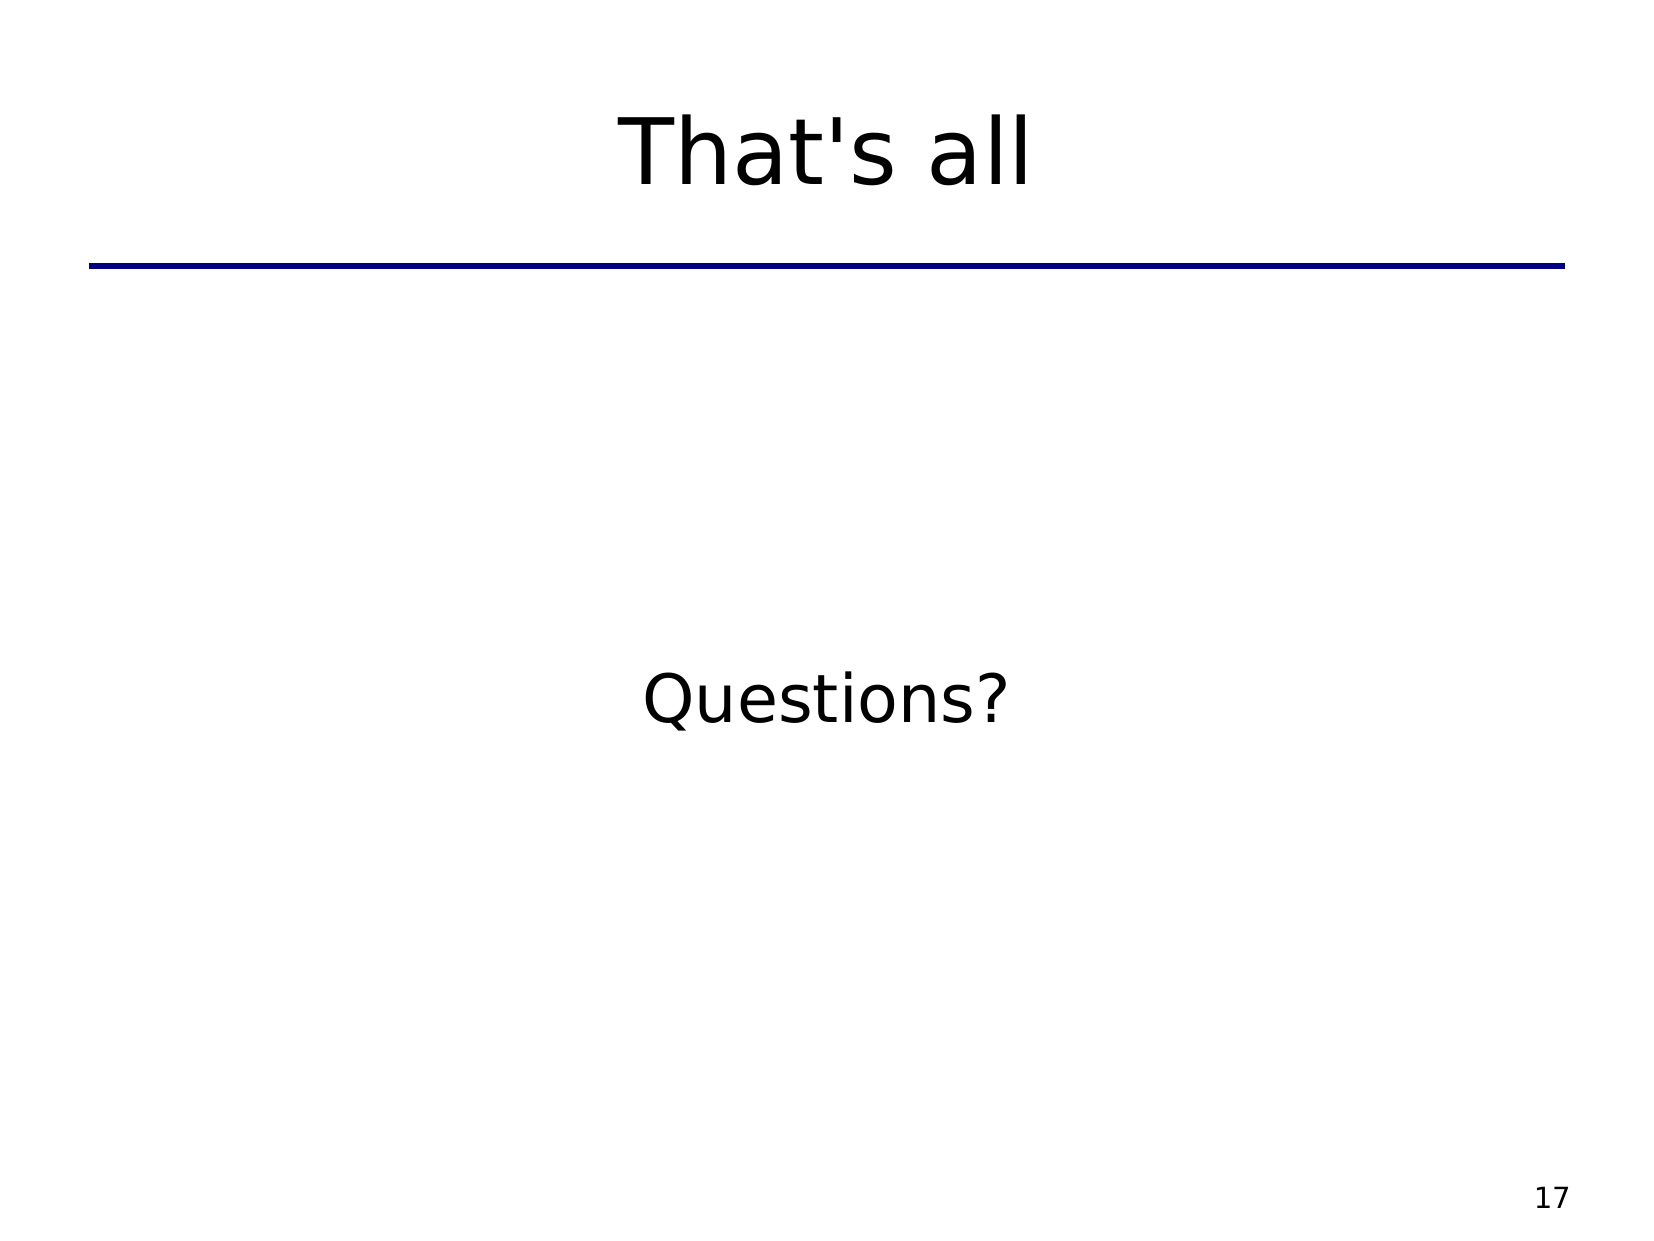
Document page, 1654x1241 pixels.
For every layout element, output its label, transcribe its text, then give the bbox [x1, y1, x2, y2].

title That's all [82, 49, 1571, 257]
subtitle Questions? [82, 290, 1571, 1109]
